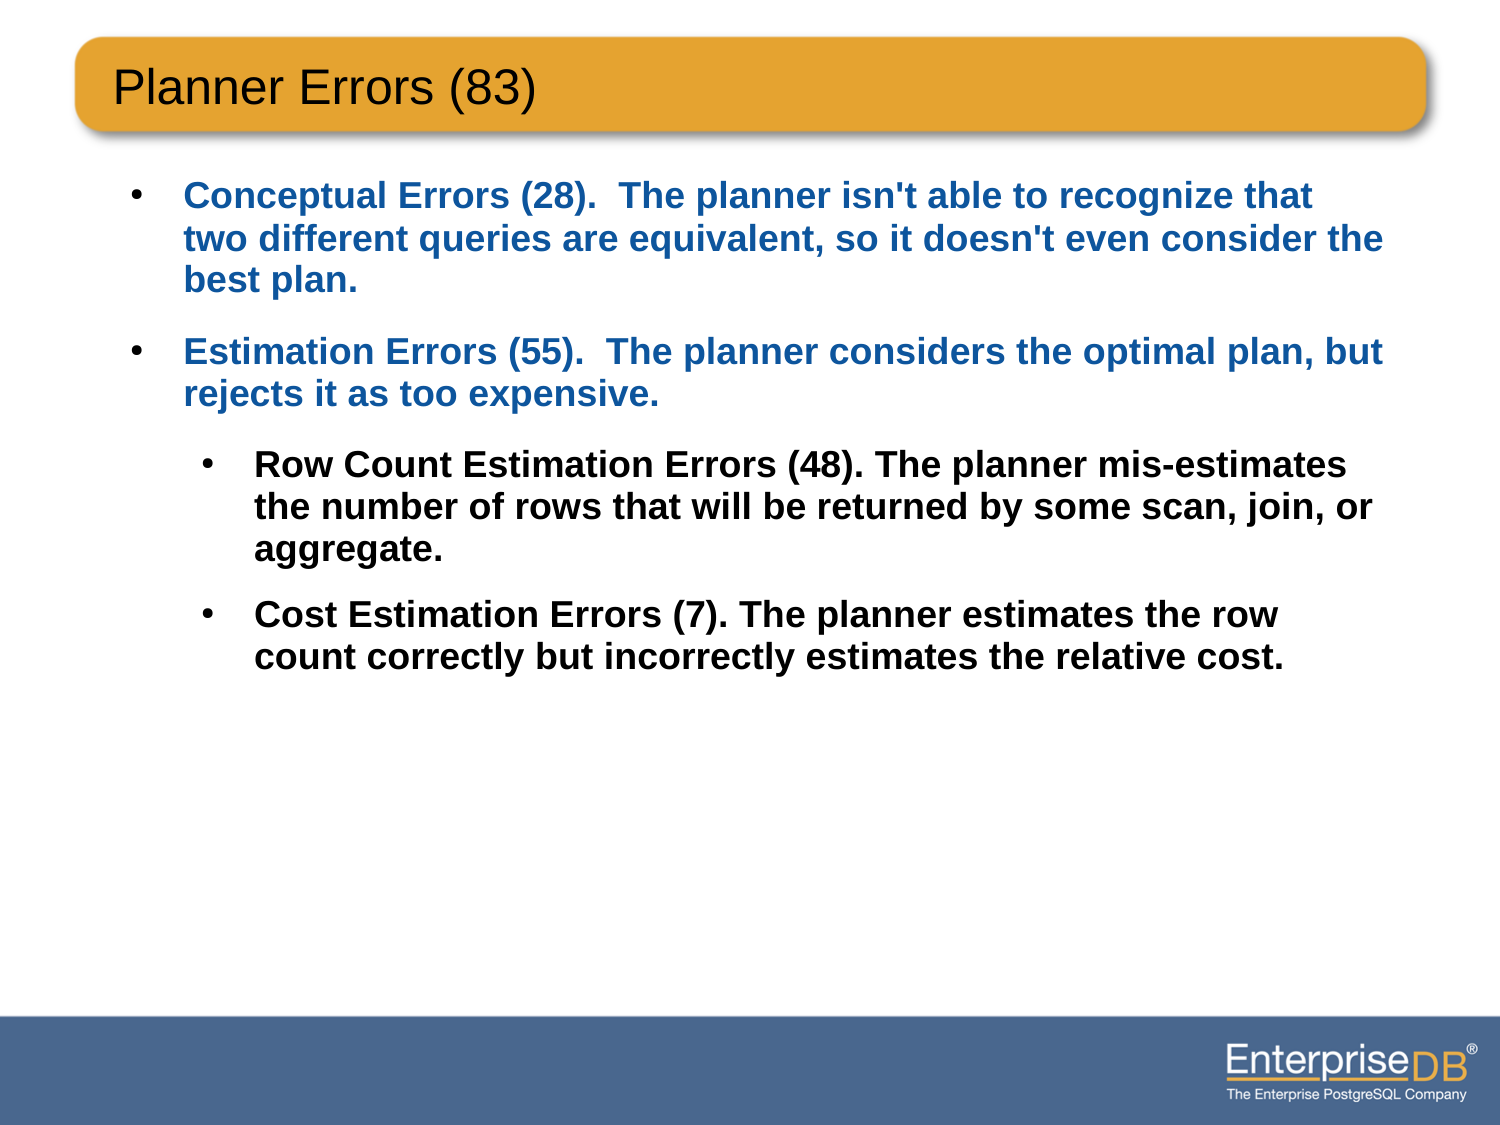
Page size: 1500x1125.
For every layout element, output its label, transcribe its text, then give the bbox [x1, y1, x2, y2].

list Conceptual Errors (28). The planner isn't able to recognize that two different queries are equivalent, so it doesn't even consider the best plan. Estimation Errors (55). The planner considers the optimal plan, but rejects it as too expensive. Row Count Estimation Errors (48). The planner mis-estimates the number of rows that will be returned by some scan, join, or aggregate. Cost Estimation Errors (7). The planner estimates the row count correctly but incorrectly estimates the relative cost. [112, 174, 1388, 948]
picture [0, 0, 1500, 1125]
title Planner Errors (83) [112, 37, 1388, 138]
